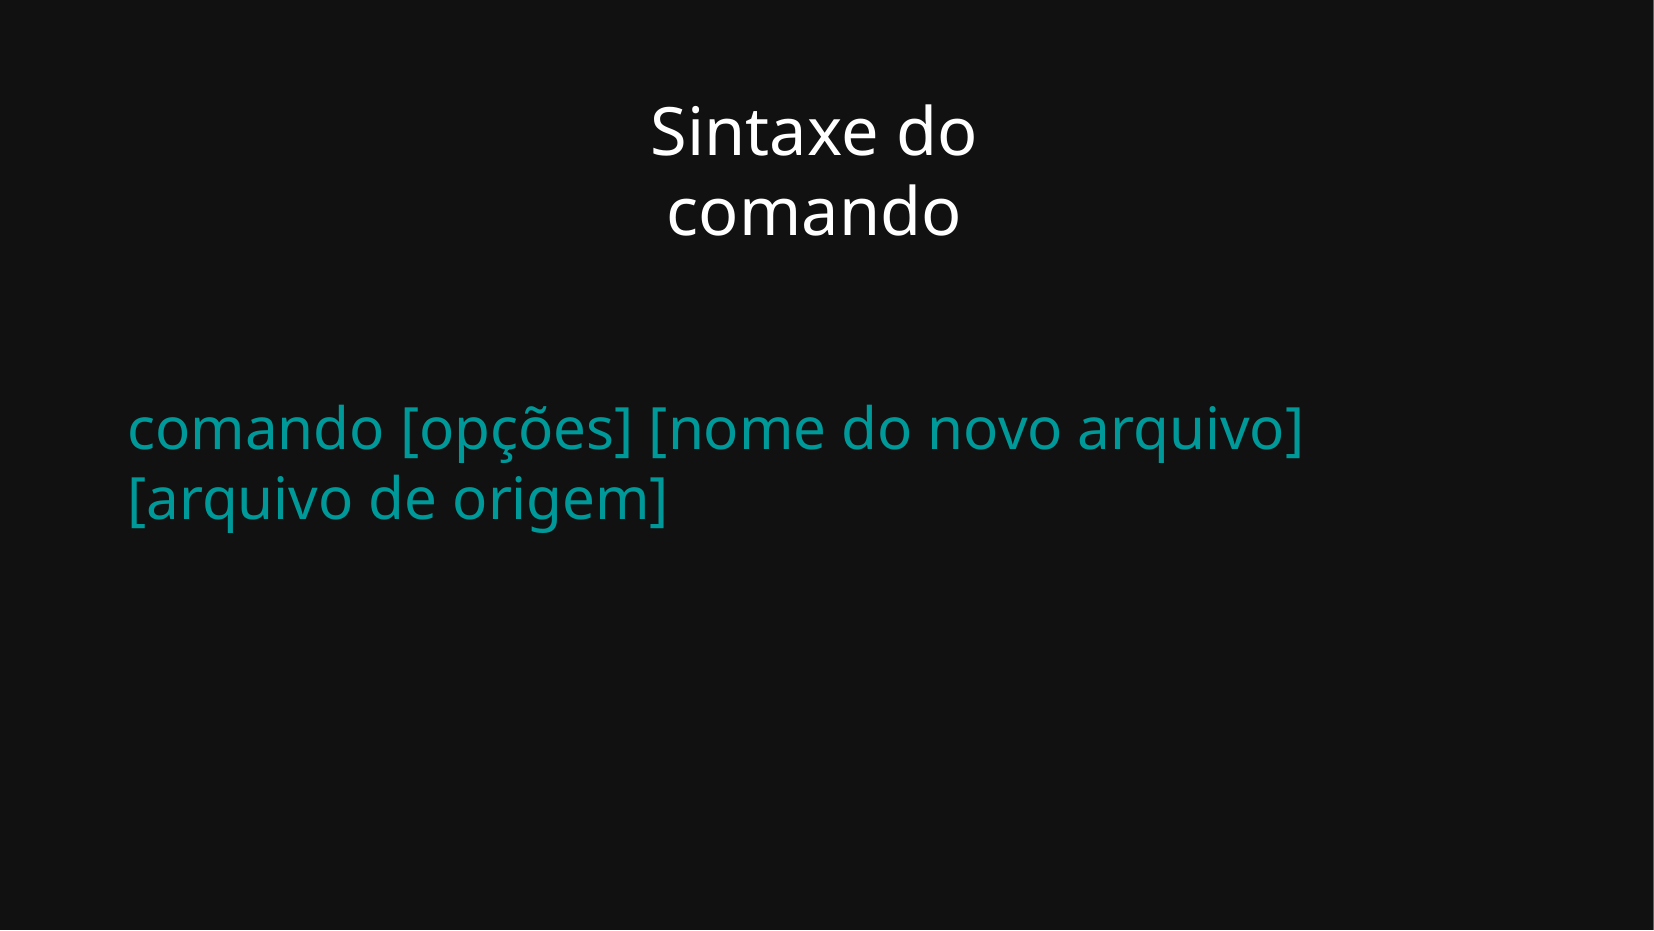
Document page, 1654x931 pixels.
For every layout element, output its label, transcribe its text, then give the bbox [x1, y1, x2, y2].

text_box Sintaxe do comando [545, 81, 1084, 187]
text_box comando [opções] [nome do novo arquivo] [arquivo de origem] [112, 376, 1542, 482]
